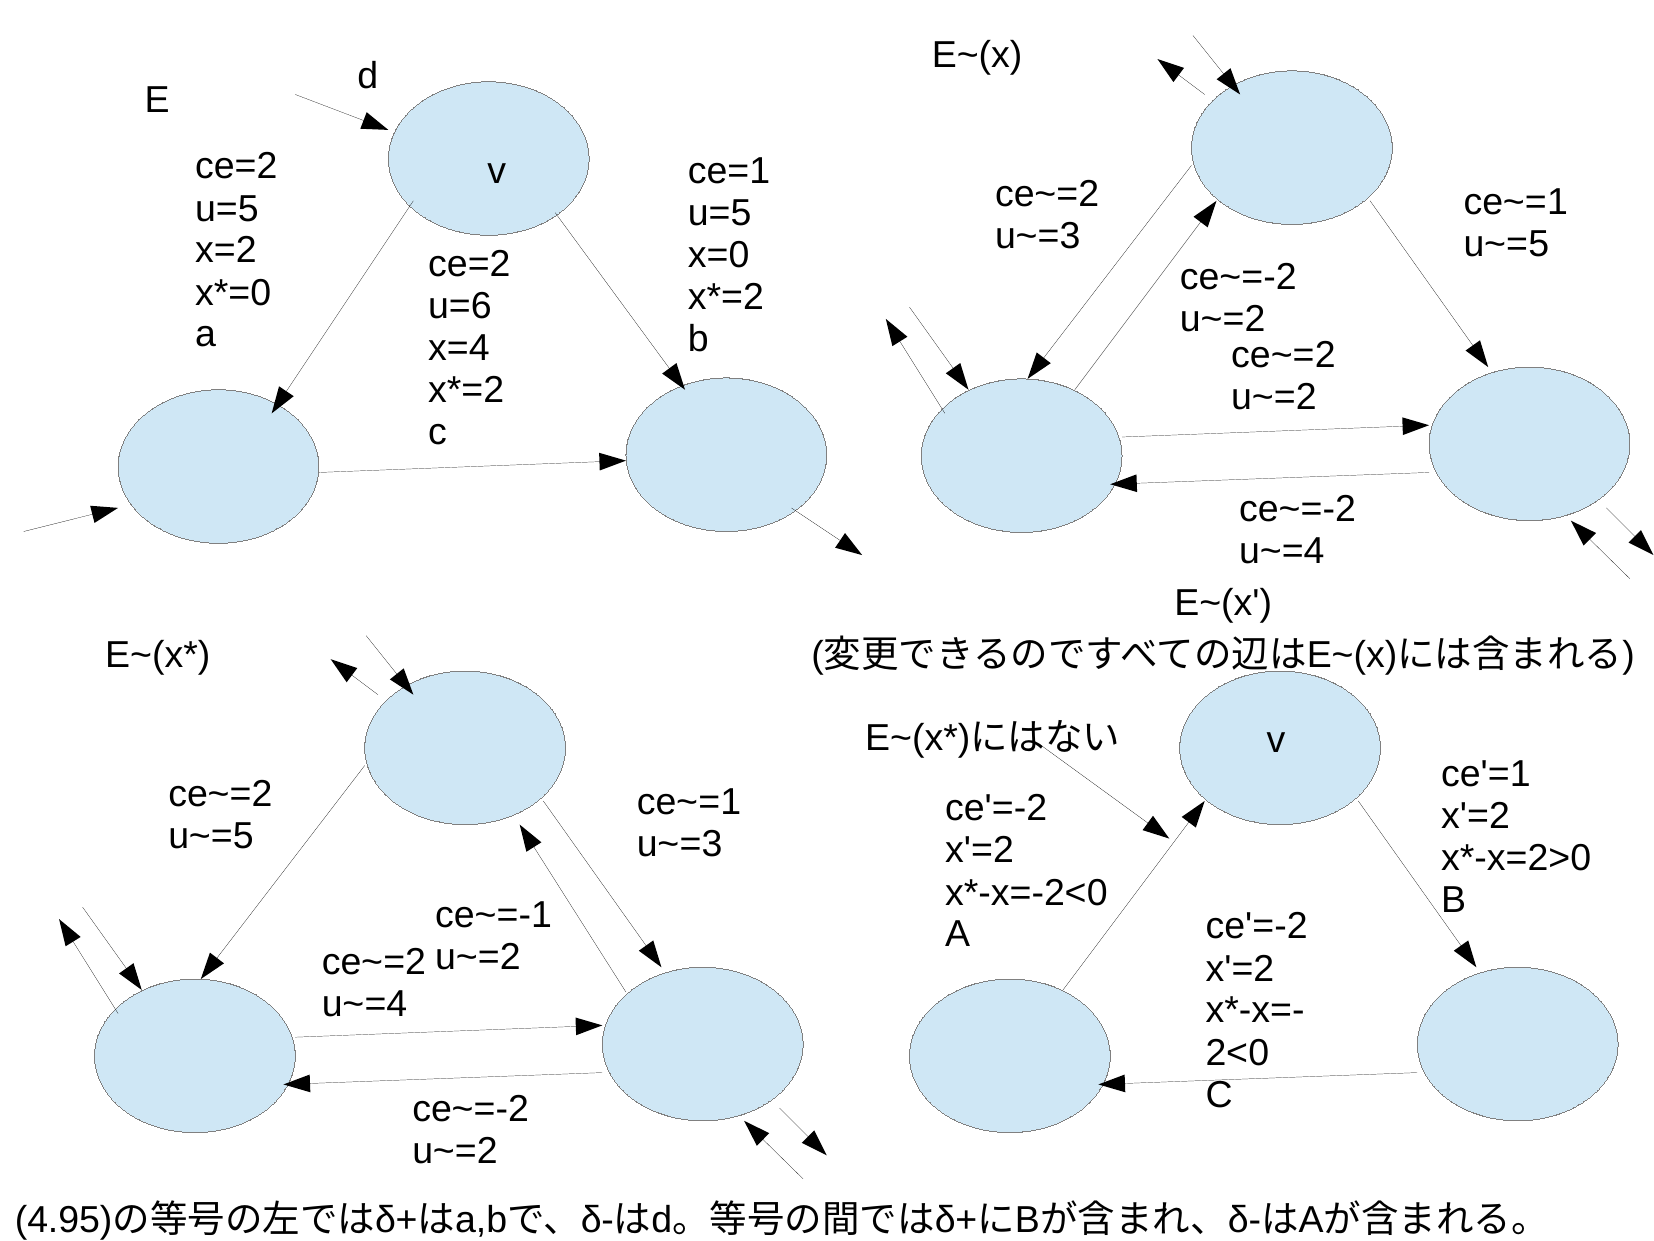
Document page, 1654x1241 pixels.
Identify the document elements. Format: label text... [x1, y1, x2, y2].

text_box v [1251, 710, 1301, 792]
text_box [118, 389, 319, 544]
text_box ce~=-2 u~=2 [1165, 248, 1312, 347]
text_box (4.95)の等号の左ではδ+はa,bで、δ-はd。等号の間ではδ+にBが含まれ、δ-はAが含まれる。 [0, 1181, 1488, 1238]
text_box ce~=-2 u~=4 [1224, 479, 1371, 574]
text_box ce'=-2 x'=2 x*-x=-2<0 C [1190, 897, 1383, 1105]
text_box E~(x) [917, 25, 1075, 83]
text_box ce'=-2 x'=2 x*-x=-2<0 A [930, 779, 1123, 963]
text_box ce~=1 u~=3 [622, 772, 756, 872]
text_box [1191, 70, 1393, 225]
text_box ce~=2 u~=3 [980, 165, 1115, 265]
text_box v [472, 141, 521, 223]
text_box [625, 377, 827, 532]
text_box [1429, 367, 1630, 521]
text_box ce'=1 x'=2 x*-x=2>0 B [1426, 744, 1606, 928]
text_box ce=1 u=5 x=0 x*=2 b [673, 141, 786, 367]
text_box [388, 81, 590, 235]
text_box E [129, 70, 185, 128]
text_box [909, 979, 1111, 1133]
text_box ce=2 u=5 x=2 x*=0 a [180, 137, 293, 363]
text_box ce'=-2 x'=2 x*-x=-2<0 A [1089, 779, 1123, 804]
text_box E~(x*) [90, 625, 263, 683]
text_box E~(x') (変更できるのですべての辺はE~(x)には含まれる) [796, 574, 1654, 674]
text_box [1417, 967, 1619, 1121]
text_box [1179, 674, 1381, 825]
text_box [602, 967, 804, 1121]
text_box ce~=2 u~=2 [1216, 326, 1351, 426]
text_box ce=2 u=6 x=4 x*=2 c [413, 235, 526, 461]
text_box ce~=2 u~=5 [153, 765, 288, 865]
text_box [921, 378, 1123, 533]
text_box E~(x*)にはない [850, 699, 1165, 756]
text_box d [342, 47, 393, 152]
text_box [364, 671, 566, 825]
text_box ce~=2 u~=4 [307, 933, 441, 1032]
text_box ce~=-1 u~=2 [420, 885, 567, 985]
text_box ce~=-2 u~=2 [397, 1080, 545, 1179]
text_box [94, 979, 296, 1133]
text_box ce~=1 u~=5 [1448, 172, 1583, 272]
